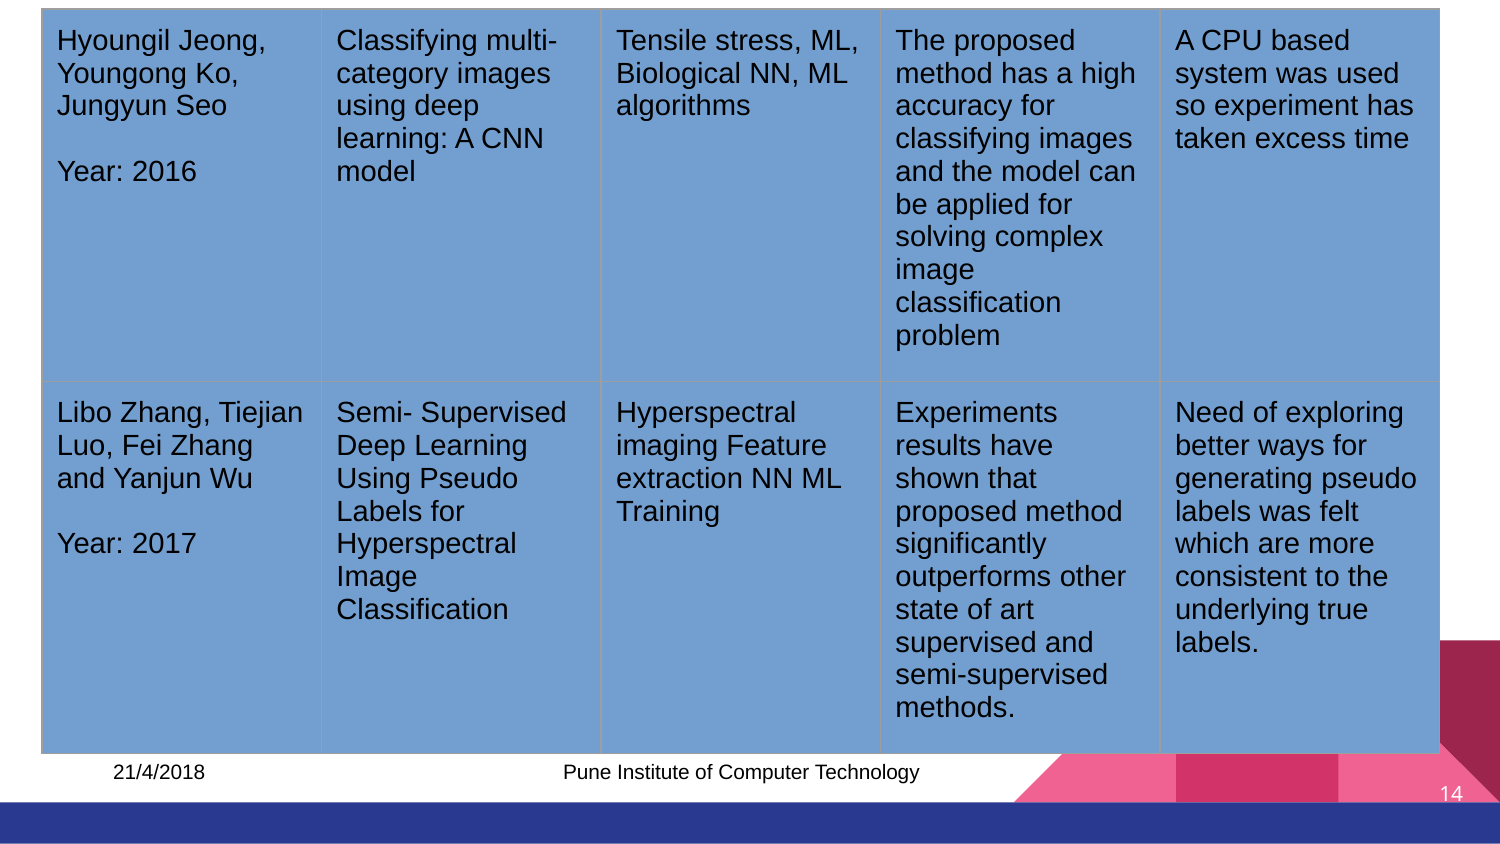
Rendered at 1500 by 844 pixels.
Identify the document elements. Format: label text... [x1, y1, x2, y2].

table_cell Semi- Supervised Deep Learning Using Pseudo Labels for Hyperspectral Image Classification [322, 382, 600, 753]
table_header Classifying multi-category images using deep learning: A CNN model [322, 10, 600, 381]
table_cell Hyperspectral imaging Feature extraction NN ML Training [602, 382, 880, 753]
table_cell Need of exploring better ways for generating pseudo labels was felt which are more consistent to the underlying true labels. [1161, 382, 1439, 753]
title [1440, 67, 1449, 167]
table_cell Libo Zhang, Tiejian Luo, Fei Zhang and Yanjun Wu Year: 2017 [43, 382, 321, 753]
slide_number <number> [1387, 762, 1478, 828]
table_header Hyoungil Jeong, Youngong Ko, Jungyun Seo Year: 2016 [43, 10, 321, 381]
table_header A CPU based system was used so experiment has taken excess time [1161, 10, 1439, 381]
table_header Tensile stress, ML, Biological NN, ML algorithms [602, 10, 880, 381]
table_cell Experiments results have shown that proposed method significantly outperforms other state of art supervised and semi-supervised methods. [881, 382, 1159, 753]
table_header The proposed method has a high accuracy for classifying images and the model can be applied for solving complex image classification problem [881, 10, 1159, 381]
